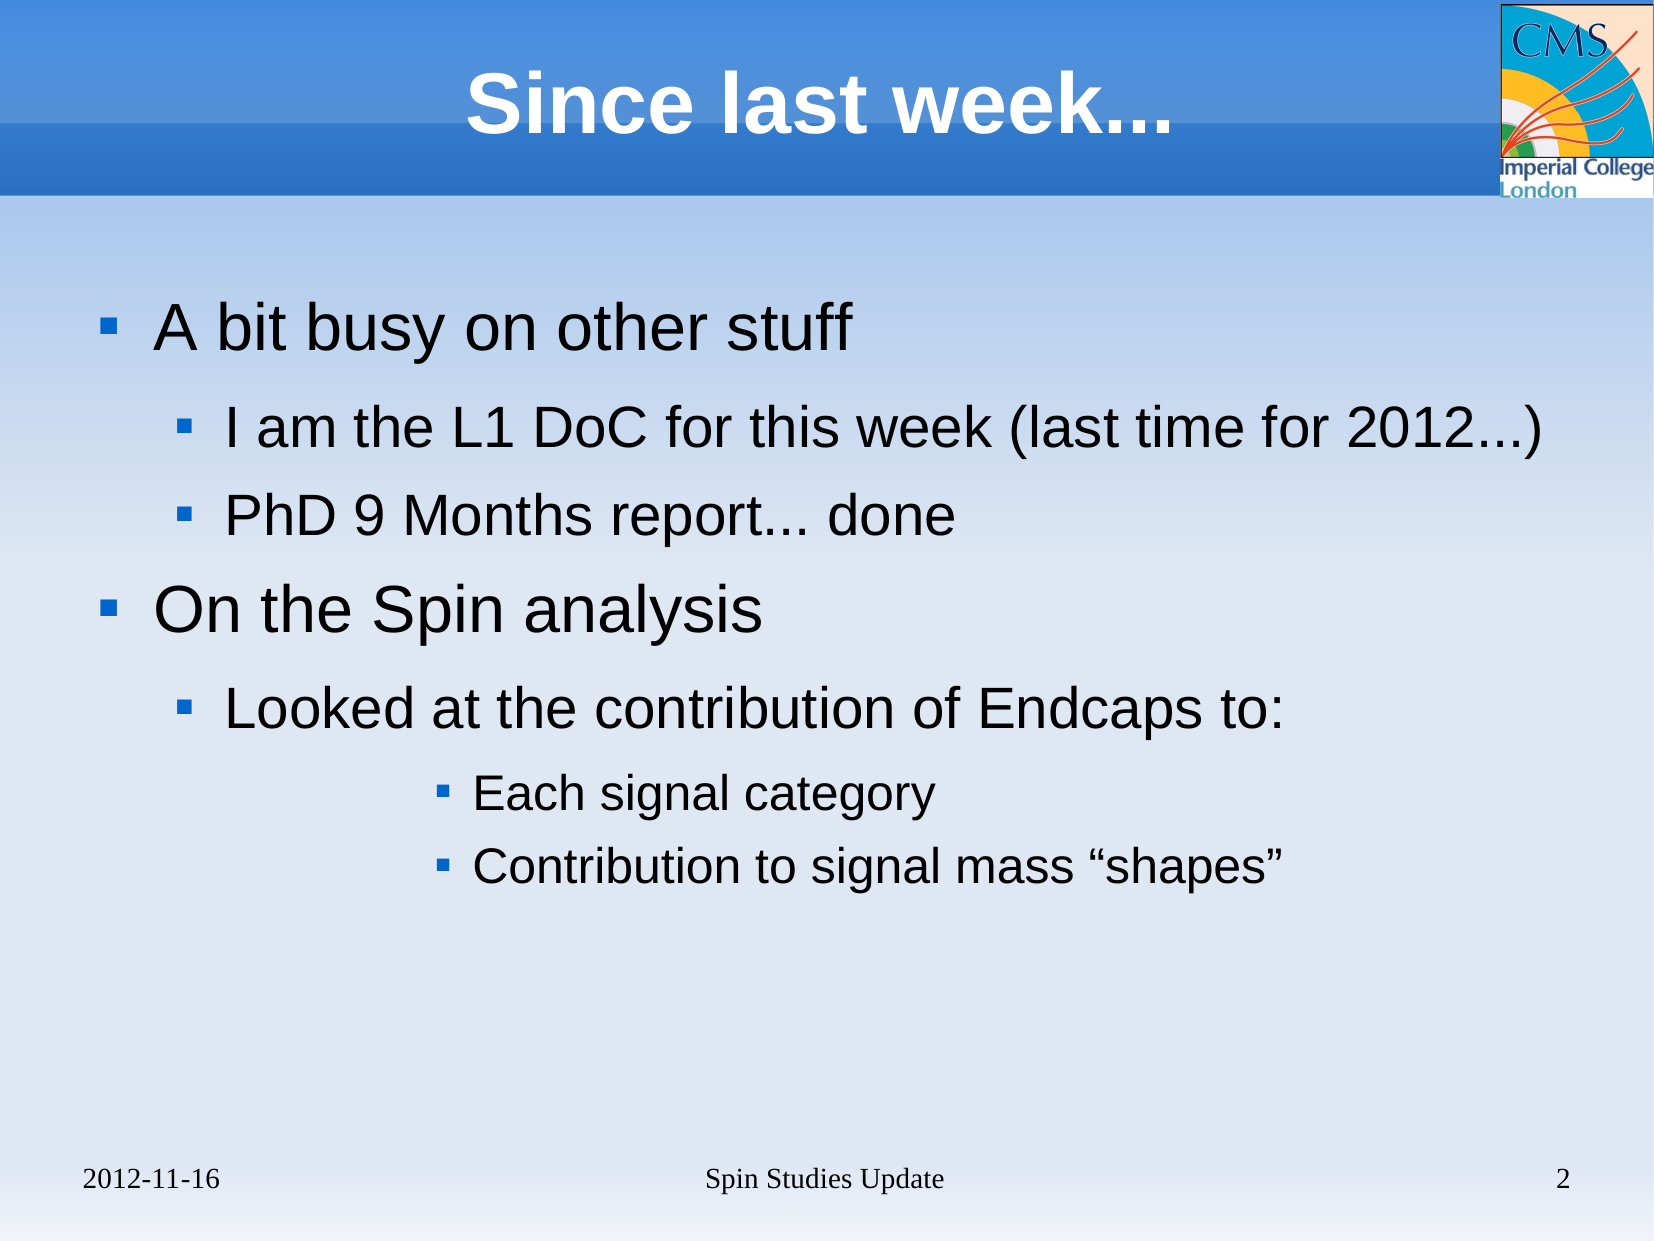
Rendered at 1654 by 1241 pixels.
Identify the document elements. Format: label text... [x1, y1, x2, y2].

title Since last week... [76, 0, 1565, 208]
list A bit busy on other stuff I am the L1 DoC for this week (last time for 2012...) PhD 9 Months report... done On the Spin analysis Looked at the contribution of Endcaps to: Each signal category Contribution to signal mass “shapes” [82, 290, 1571, 1109]
picture [0, 0, 1654, 1241]
